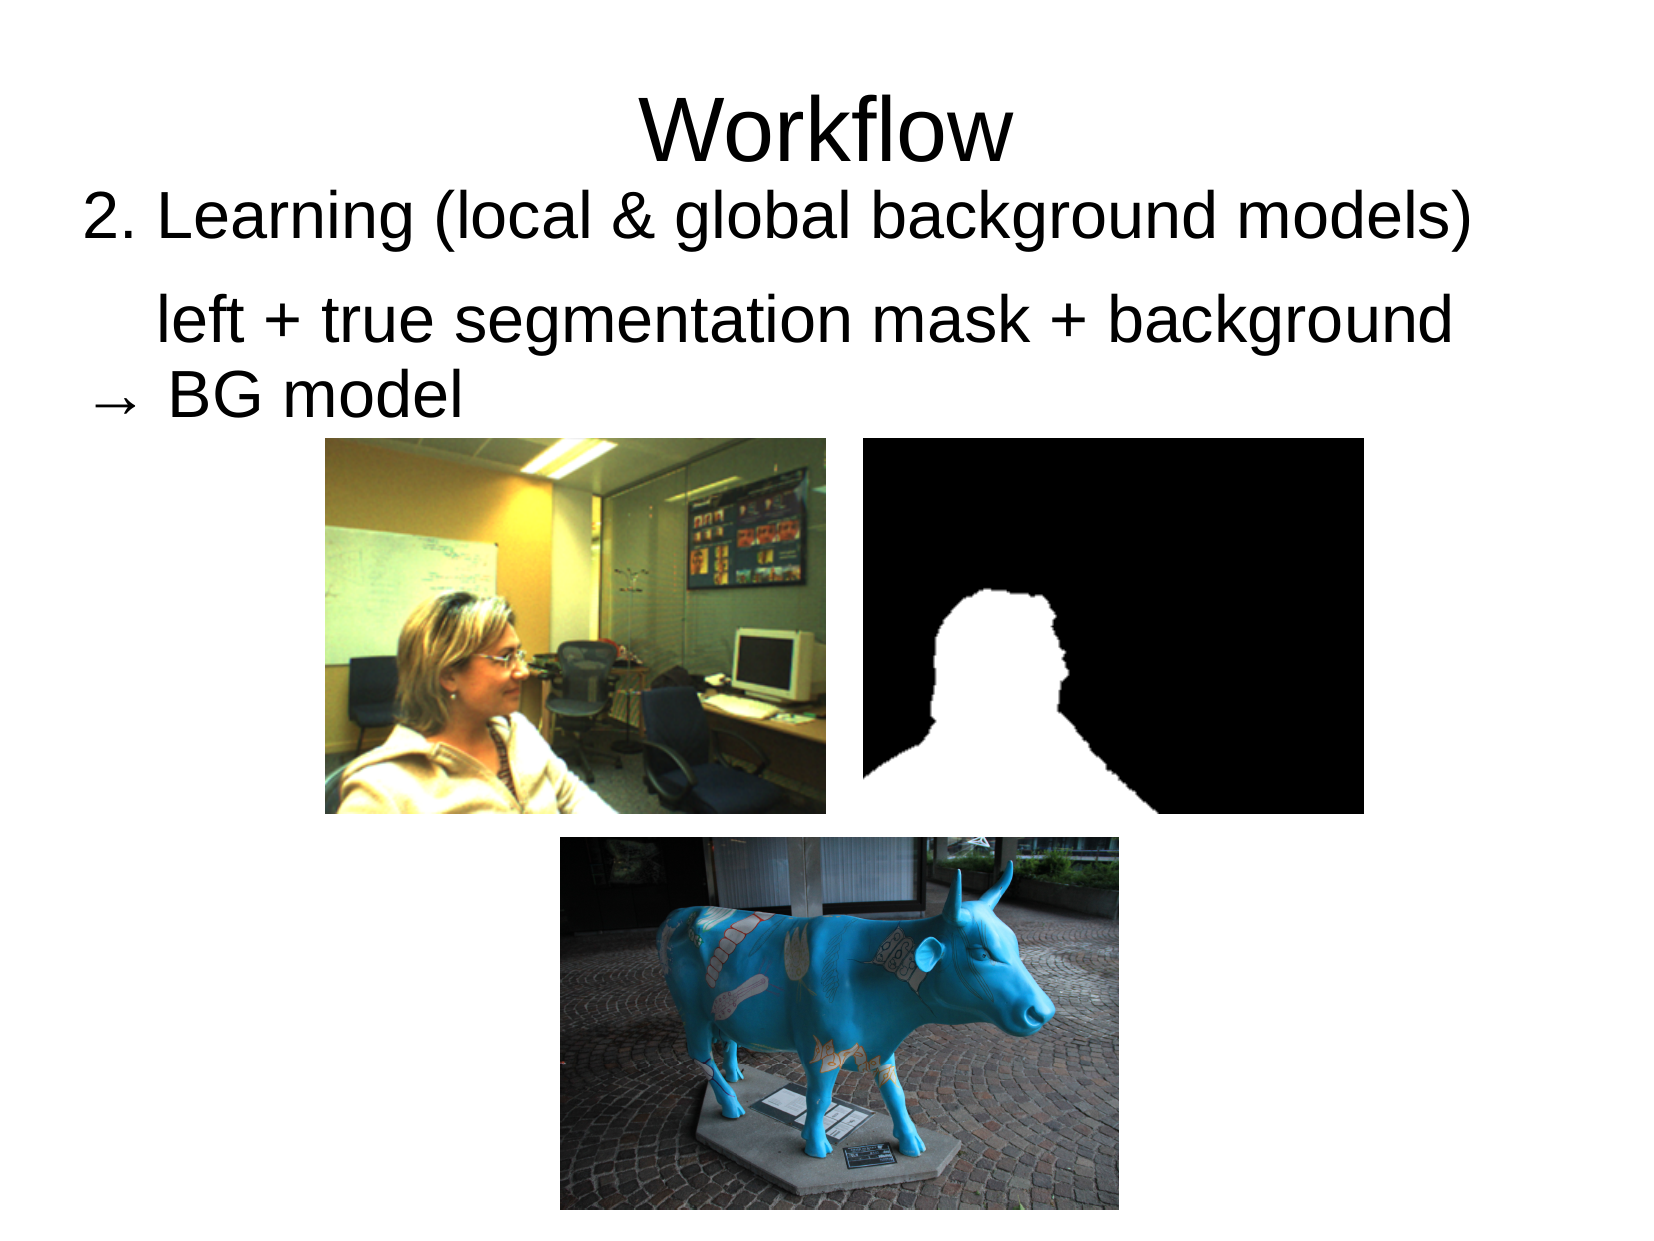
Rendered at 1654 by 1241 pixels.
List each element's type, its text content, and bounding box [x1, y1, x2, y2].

list 2. Learning (local & global background models) left + true segmentation mask + background → BG model [82, 177, 1538, 898]
picture [560, 837, 1119, 1210]
title Workflow [82, 25, 1571, 233]
